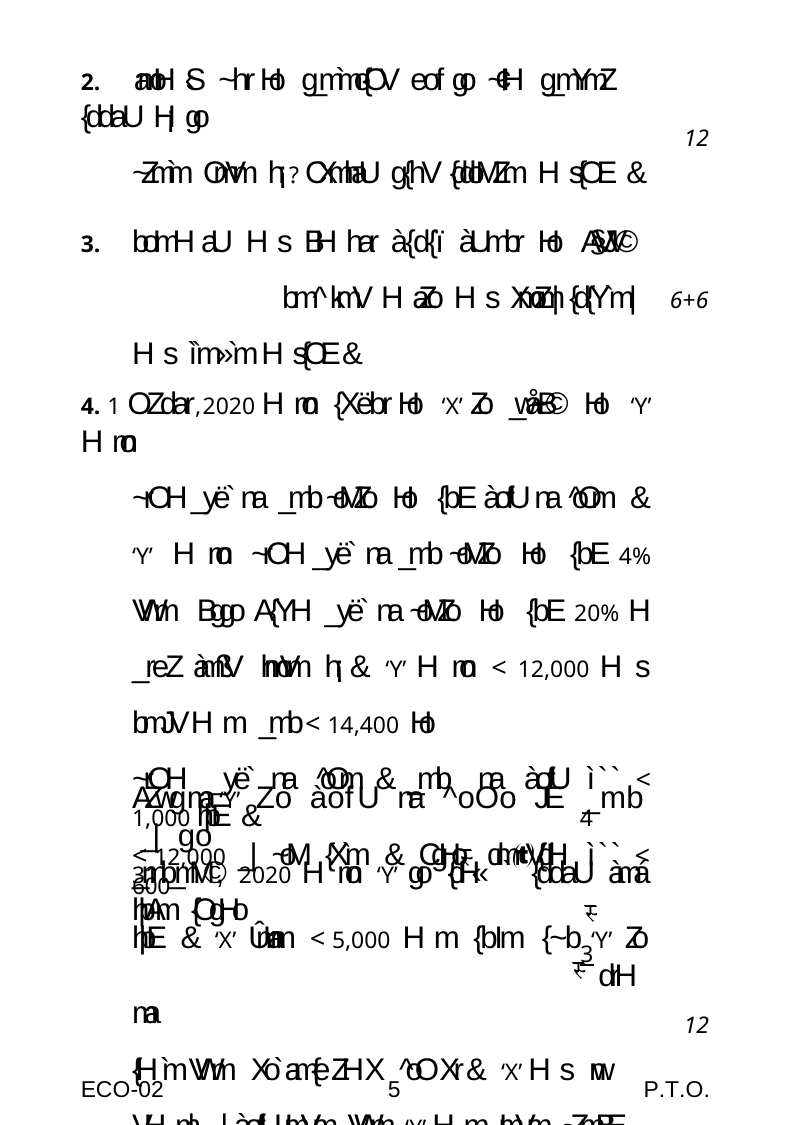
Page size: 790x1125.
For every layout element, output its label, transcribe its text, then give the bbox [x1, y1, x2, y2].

text_box 12 [681, 1008, 712, 1039]
text_box < 12,000 _| ~oM {X`m & CgHo dmV{dH ì`` < 600 hþE & ‘X’ Ûmam < 5,000 H m {bIm {~b ‘Y’ Zo drH ma {H `m VWm Xo` am{e ZH X ^oO Xr & ‘X’ H s nw VH m| _| àofU ImVm VWm ‘Y’ H m ImVm ~ZmBE & [129, 813, 652, 1125]
text_box AZwgma ‘Y’ Zo àofU na ^oOo JE _mb _| go _mb [129, 775, 652, 813]
text_box 6+6 [667, 283, 712, 314]
text_box P.T.O. [652, 1072, 712, 1103]
text_box 2. amoH ‹S ~hr Ho g_m`mo{OV eof go ~¢H g_mYmZ {ddaU H¡ go ~Zm`m OmVm h¡ ? CXmhaU g{hV {ddoMZm H s{OE & [78, 37, 651, 190]
text_box ECO-02 5 [78, 1072, 129, 1103]
text_box 12 [681, 121, 712, 151]
text_box 3. boImH aU H s BH har à{d{ï àUmbr Ho A§VJV© bm^ kmV H aZo H s XmoZm| {d{Y`m| H s ì`m»`m H s{OE & [78, 200, 652, 362]
text_box 4. 1 OZdar, 2020 H mo {Xëbr Ho ‘X’ Zo _wå~B© Ho ‘Y’ H mo ~rOH _yë` na _mb ~oMZo Ho {bE àofU na ^oOm & ‘Y’ H mo ~rOH _yë` na _mb ~oMZo Ho {bE 4% VWm Bggo A{YH _yë` na ~oMZo Ho {bE 20% H _reZ àmßV hmoVm h¡ & ‘Y’ H mo < 12,000 H s bmJV H m _mb < 14,400 Ho ~rOH _yë` na ^oOm & _mb na àofU ì`` < 1,000 hþE & 31 _mM©, 2020 H mo ‘Y’ go {dH« ` {ddaU àmá hþAm {OgHo 3 [78, 362, 652, 967]
